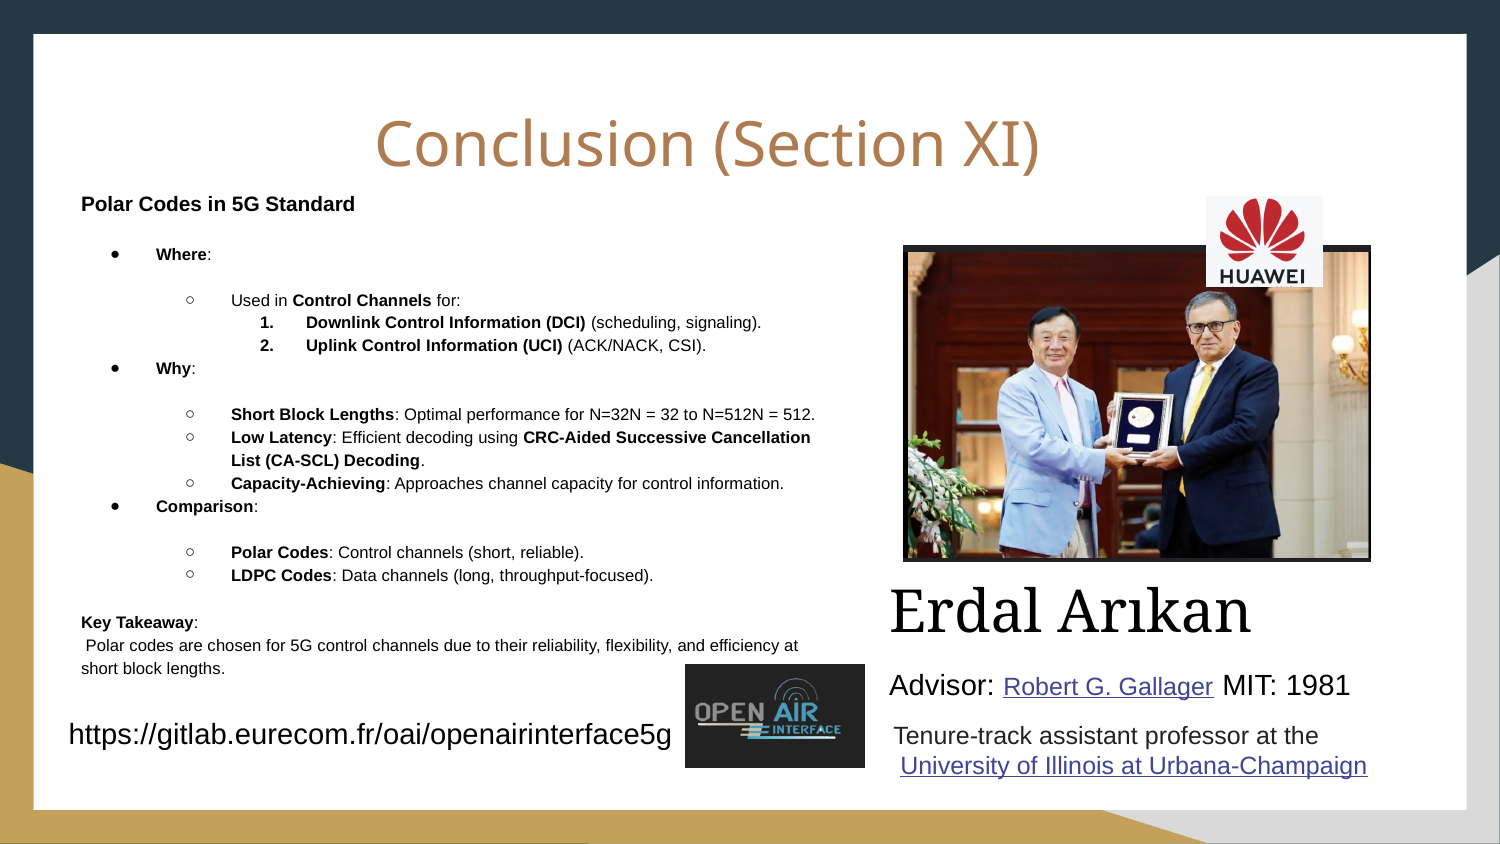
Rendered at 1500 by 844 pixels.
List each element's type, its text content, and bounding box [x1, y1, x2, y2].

title Conclusion (Section XI) [134, 88, 1366, 246]
text_box Polar Codes in 5G Standard Where: Used in Control Channels for: Downlink Control Information (DCI) (scheduling, signaling). Uplink Control Information (UCI) (ACK/NACK, CSI). Why: Short Block Lengths: Optimal performance for N=32N = 32 to N=512N = 512. Low Latency: Efficient decoding using CRC-Aided Successive Cancellation List (CA-SCL) Decoding. Capacity-Achieving: Approaches channel capacity for control information. Comparison: Polar Codes: Control channels (short, reliable). LDPC Codes: Data channels (long, throughput-focused). Key Takeaway: Polar codes are chosen for 5G control channels due to their reliability, flexibility, and efficiency at short block lengths. [66, 171, 850, 694]
picture [903, 196, 1371, 531]
text_box Erdal Arıkan [874, 531, 1450, 660]
text_box https://gitlab.eurecom.fr/oai/openairinterface5g [53, 699, 704, 765]
picture [685, 664, 865, 768]
text_box Tenure-track assistant professor at the University of Illinois at Urbana-Champaign [878, 704, 1417, 795]
text_box Advisor: Robert G. Gallager MIT: 1981 [874, 651, 1367, 717]
